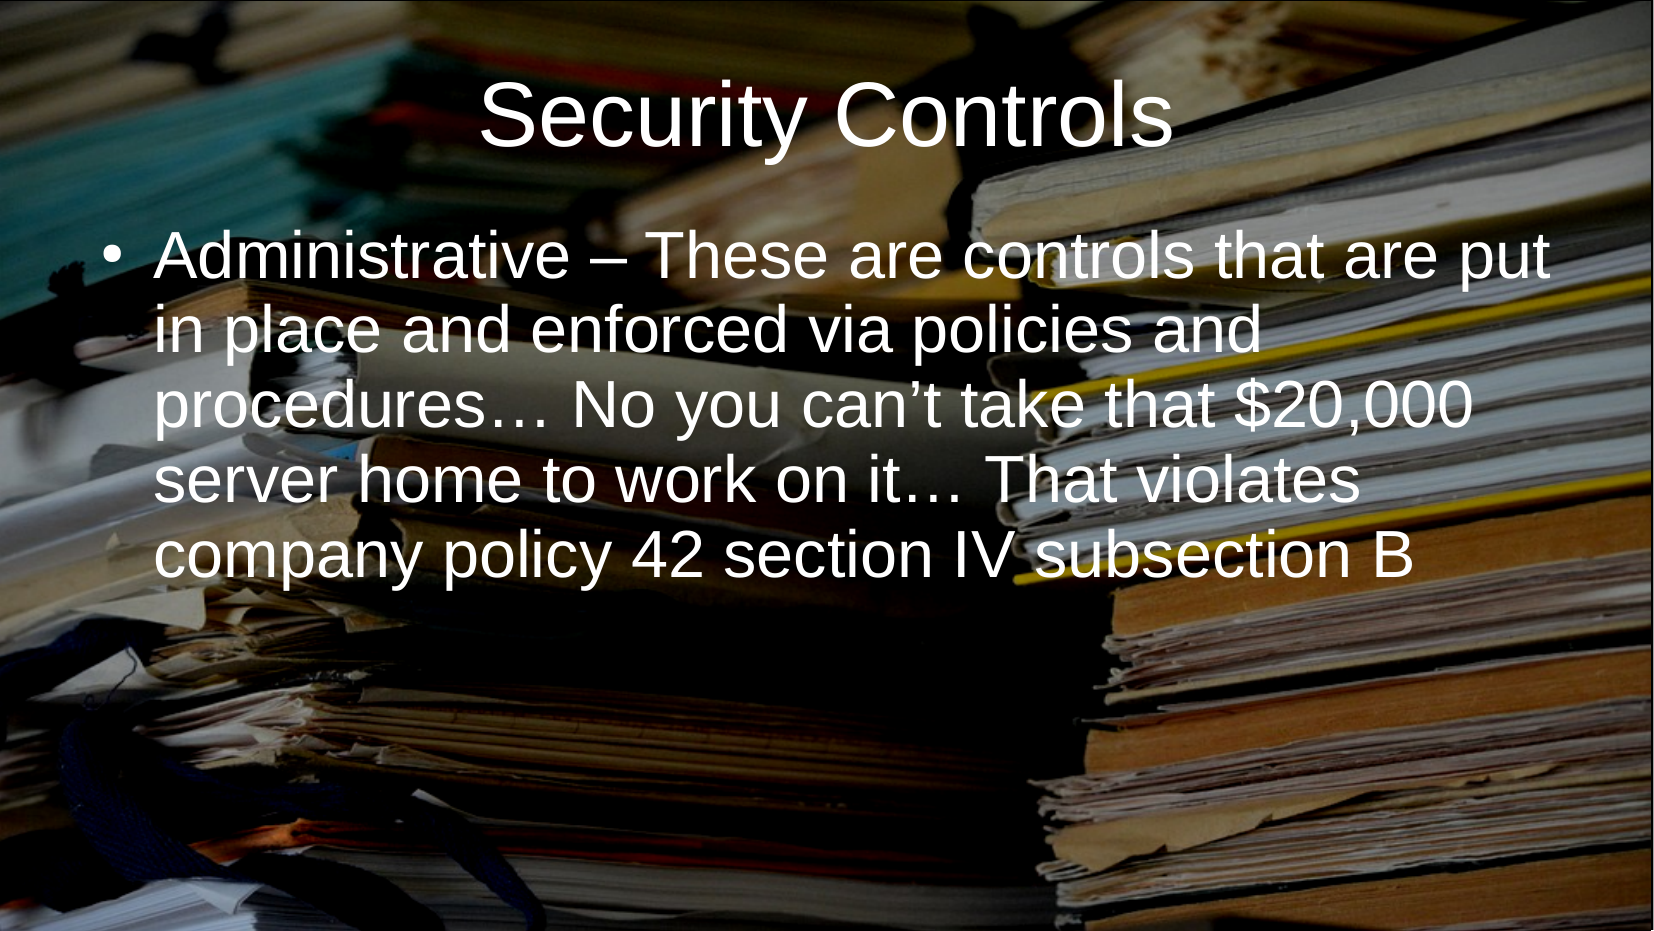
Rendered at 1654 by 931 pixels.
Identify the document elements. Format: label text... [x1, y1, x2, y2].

title Security Controls [82, 37, 1571, 193]
list Administrative – These are controls that are put in place and enforced via policies and procedures… No you can’t take that $20,000 server home to work on it… That violates company policy 42 section IV subsection B [82, 217, 1571, 758]
picture [0, 1, 1651, 931]
